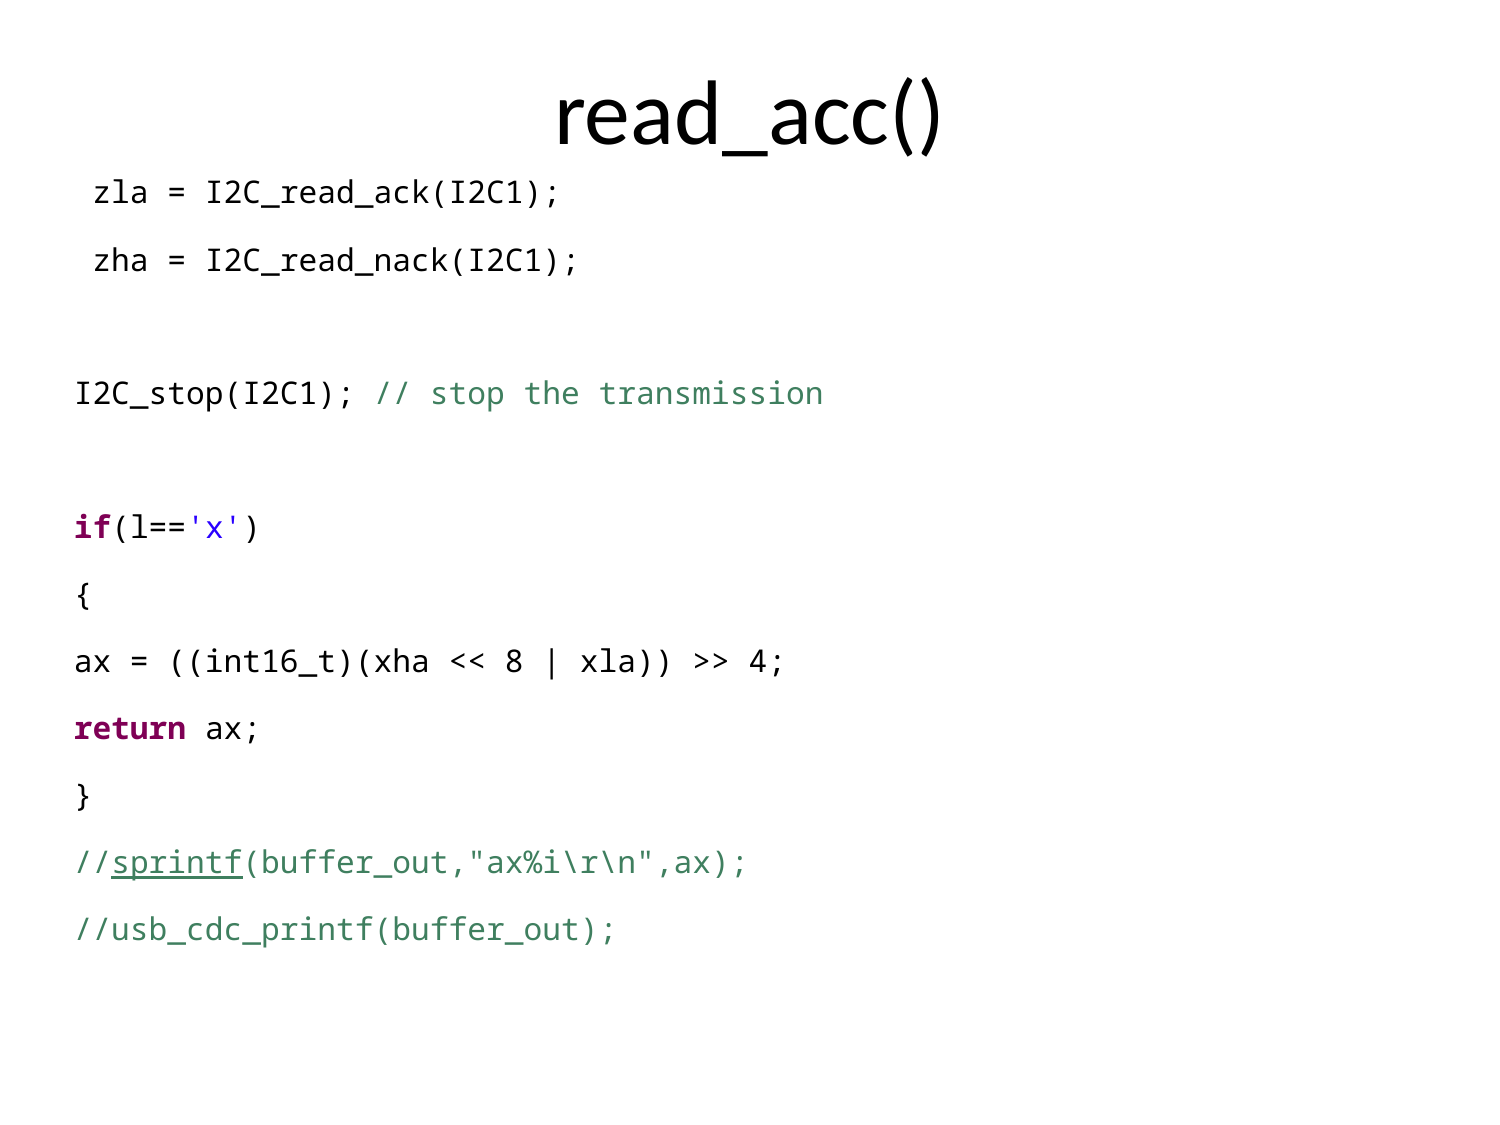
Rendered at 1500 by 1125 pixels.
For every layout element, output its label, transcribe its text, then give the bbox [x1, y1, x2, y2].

list zla = I2C_read_ack(I2C1); zha = I2C_read_nack(I2C1); I2C_stop(I2C1); // stop the transmission if(l=='x') { ax = ((int16_t)(xha << 8 | xla)) >> 4; return ax; } //sprintf(buffer_out,"ax%i\r\n",ax); //usb_cdc_printf(buffer_out); [59, 165, 1409, 1005]
title read_acc() [75, 45, 1425, 233]
